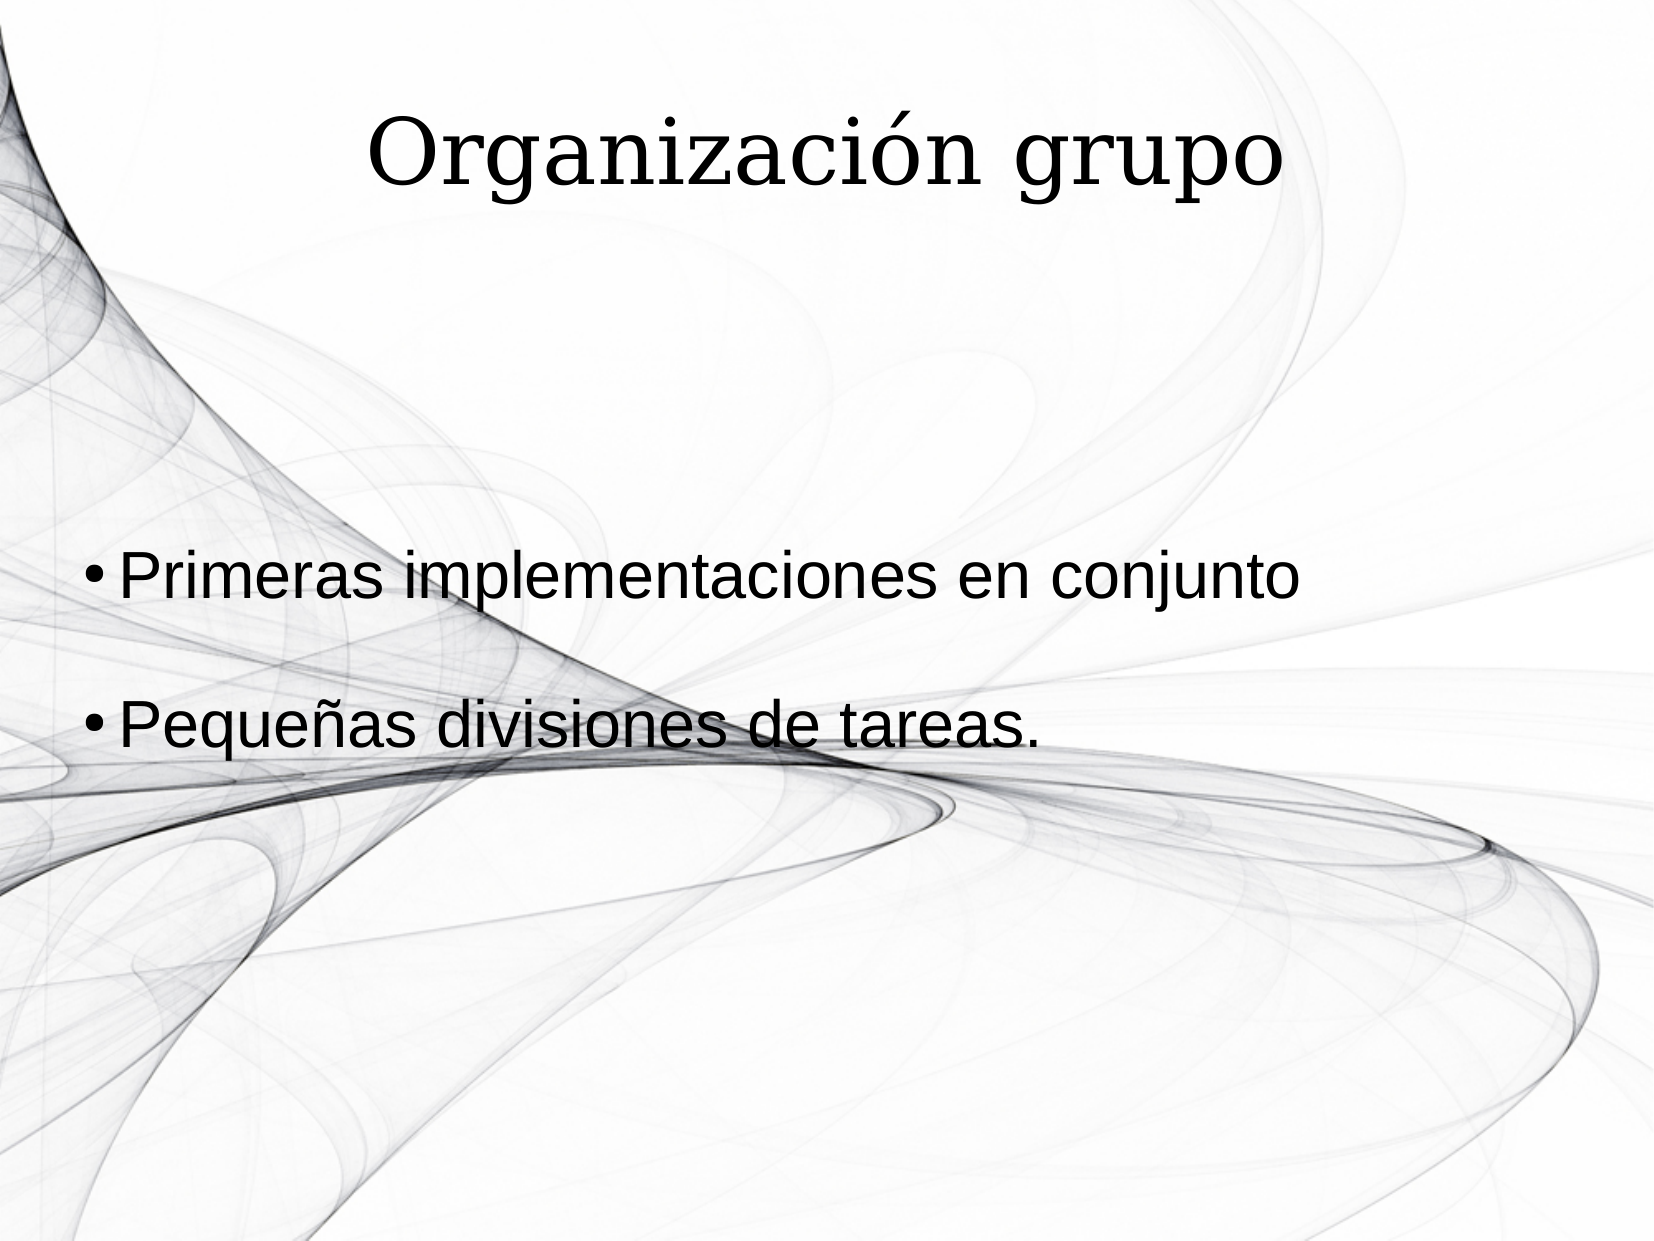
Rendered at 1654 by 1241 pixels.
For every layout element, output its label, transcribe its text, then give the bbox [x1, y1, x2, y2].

subtitle Primeras implementaciones en conjunto Pequeñas divisiones de tareas. [82, 290, 1571, 1010]
picture [0, 0, 1654, 1241]
title Organización grupo [82, 49, 1571, 257]
